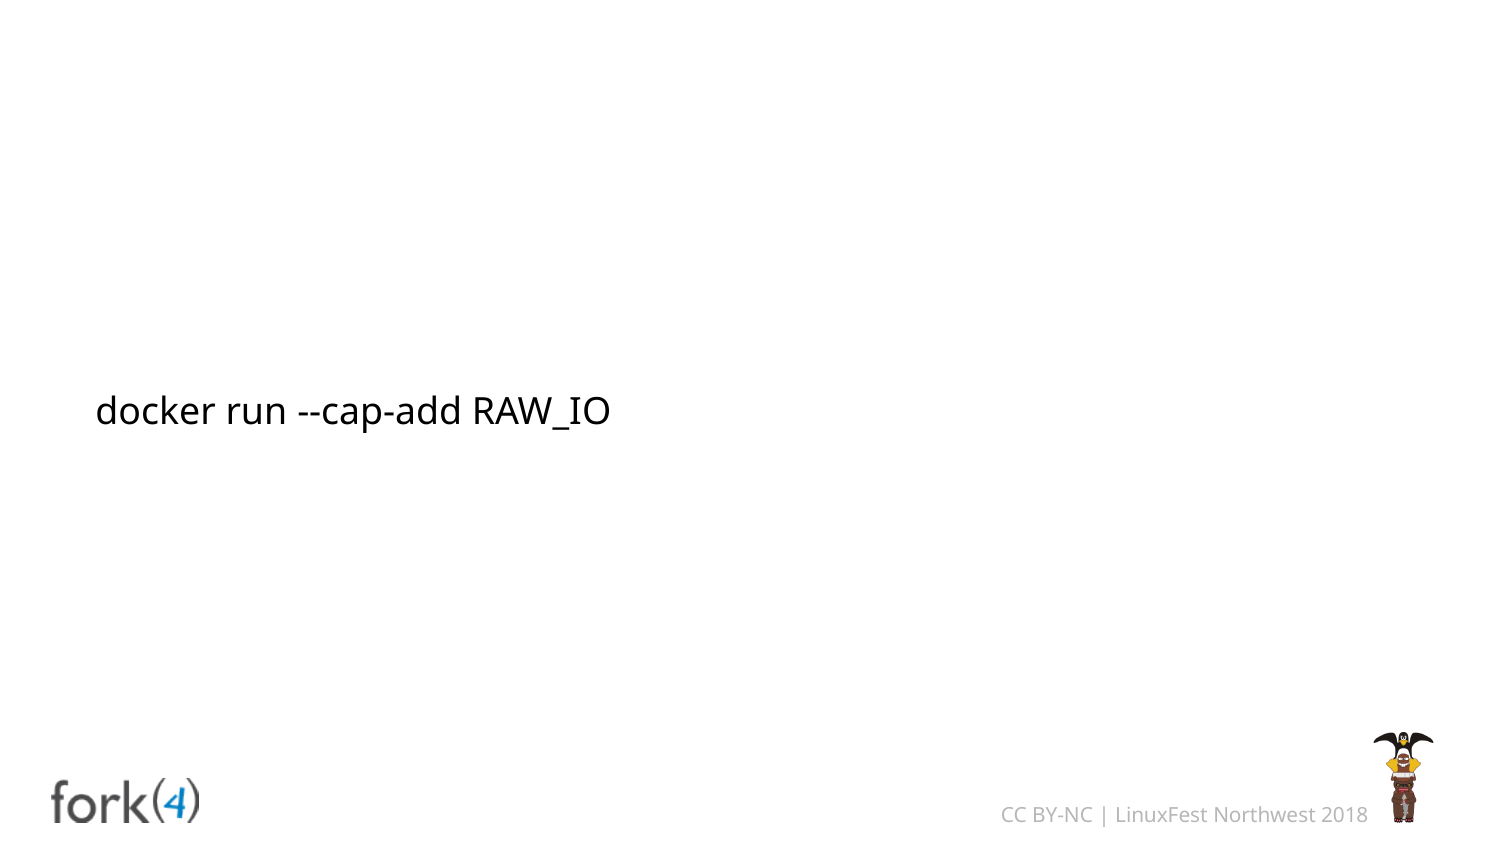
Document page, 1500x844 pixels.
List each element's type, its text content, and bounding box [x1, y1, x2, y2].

title docker run --cap-add RAW_IO [80, 73, 1431, 745]
picture [51, 778, 199, 823]
picture [1358, 732, 1449, 823]
